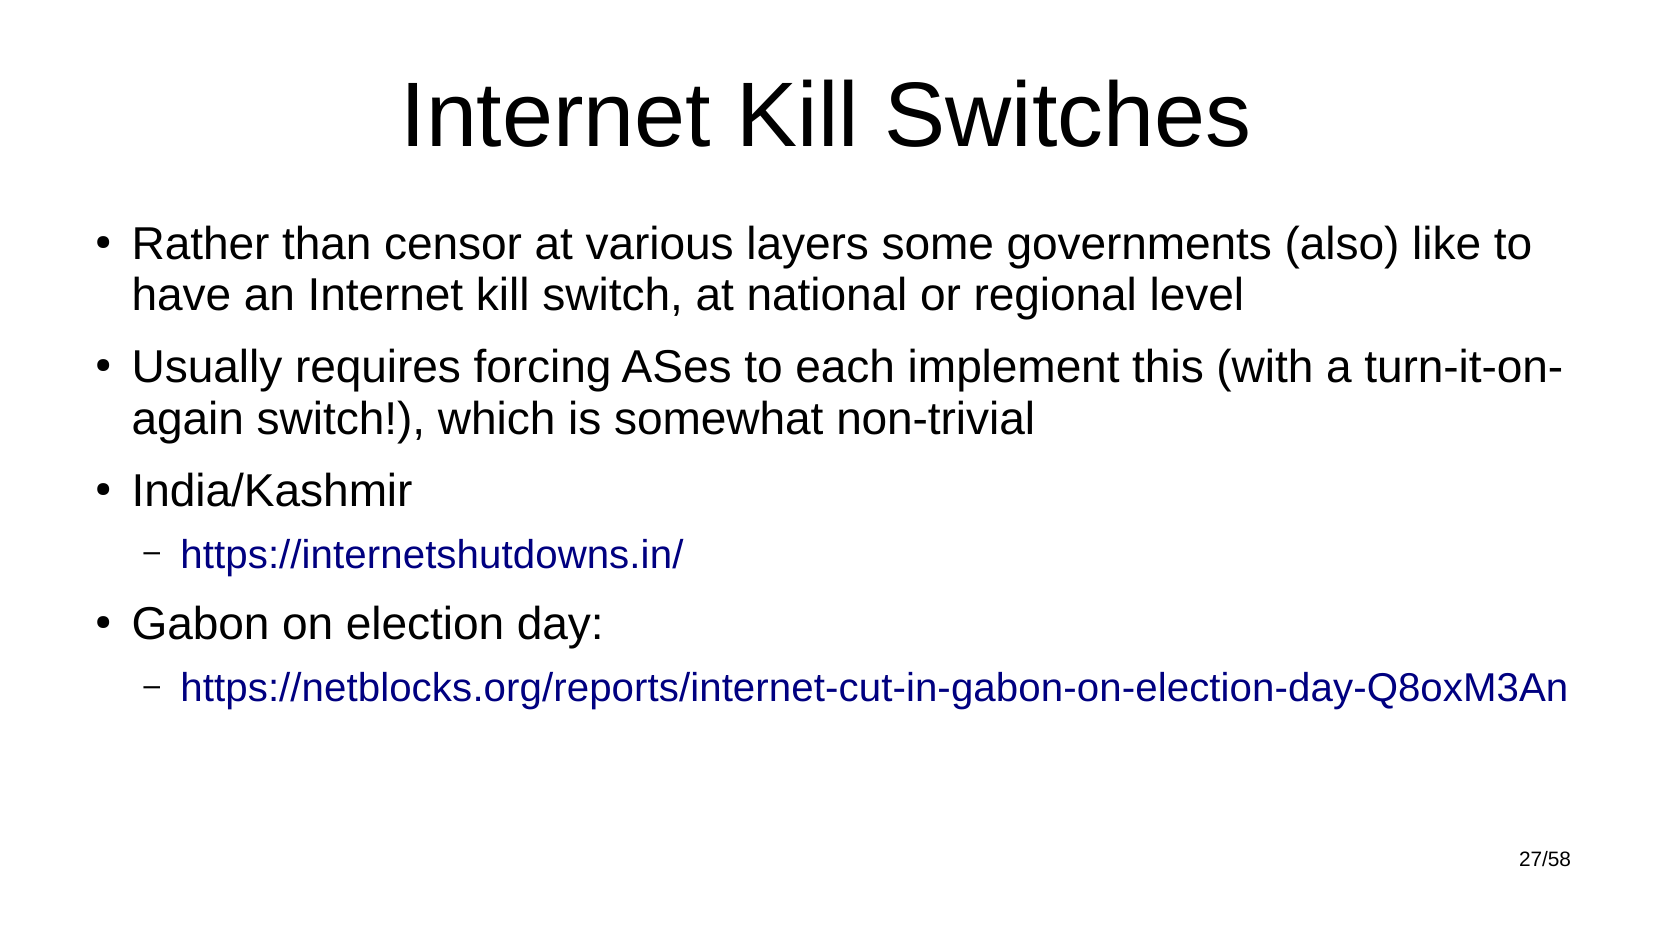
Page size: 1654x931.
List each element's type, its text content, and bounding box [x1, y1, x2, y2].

title Internet Kill Switches [82, 37, 1571, 193]
list Rather than censor at various layers some governments (also) like to have an Internet kill switch, at national or regional level Usually requires forcing ASes to each implement this (with a turn-it-on-again switch!), which is somewhat non-trivial India/Kashmir https://internetshutdowns.in/ Gabon on election day: https://netblocks.org/reports/internet-cut-in-gabon-on-election-day-Q8oxM3An [82, 217, 1571, 758]
